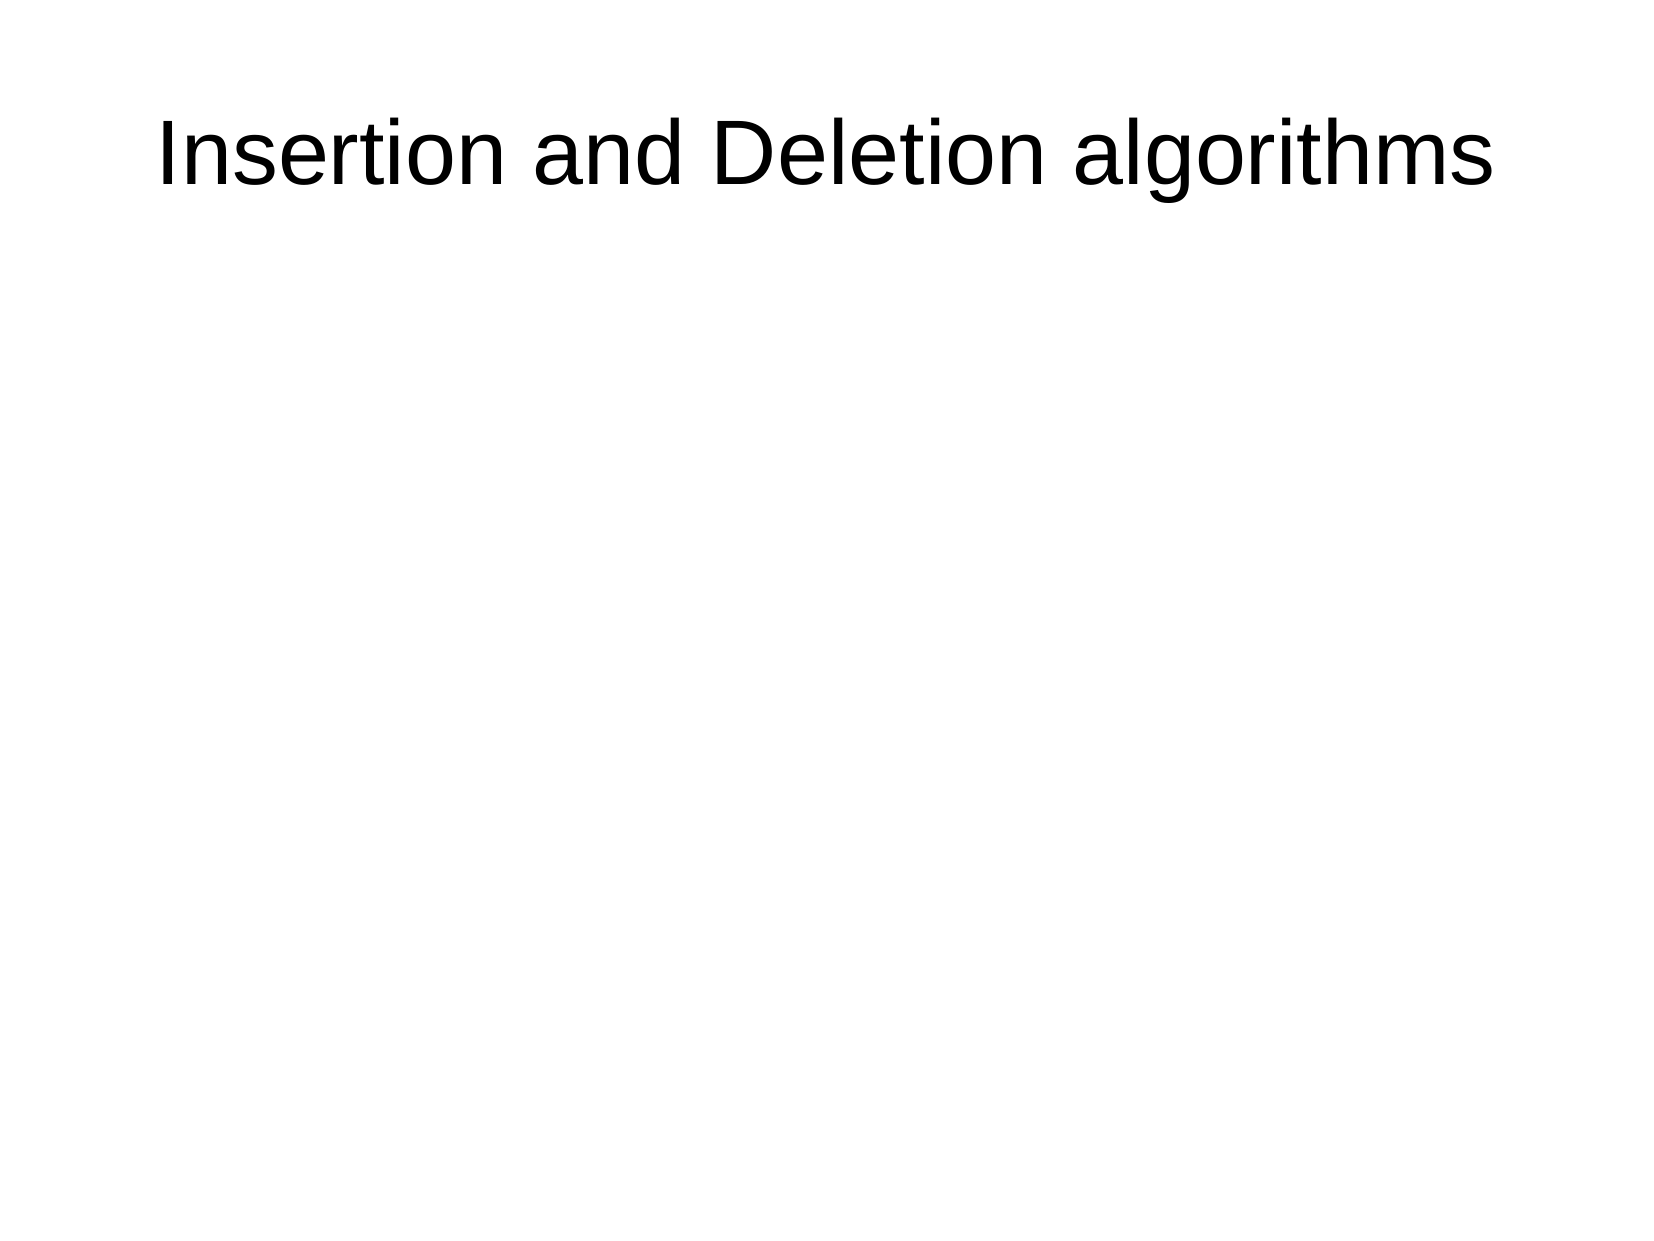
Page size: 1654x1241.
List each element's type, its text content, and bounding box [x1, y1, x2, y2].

title Insertion and Deletion algorithms [82, 49, 1571, 257]
